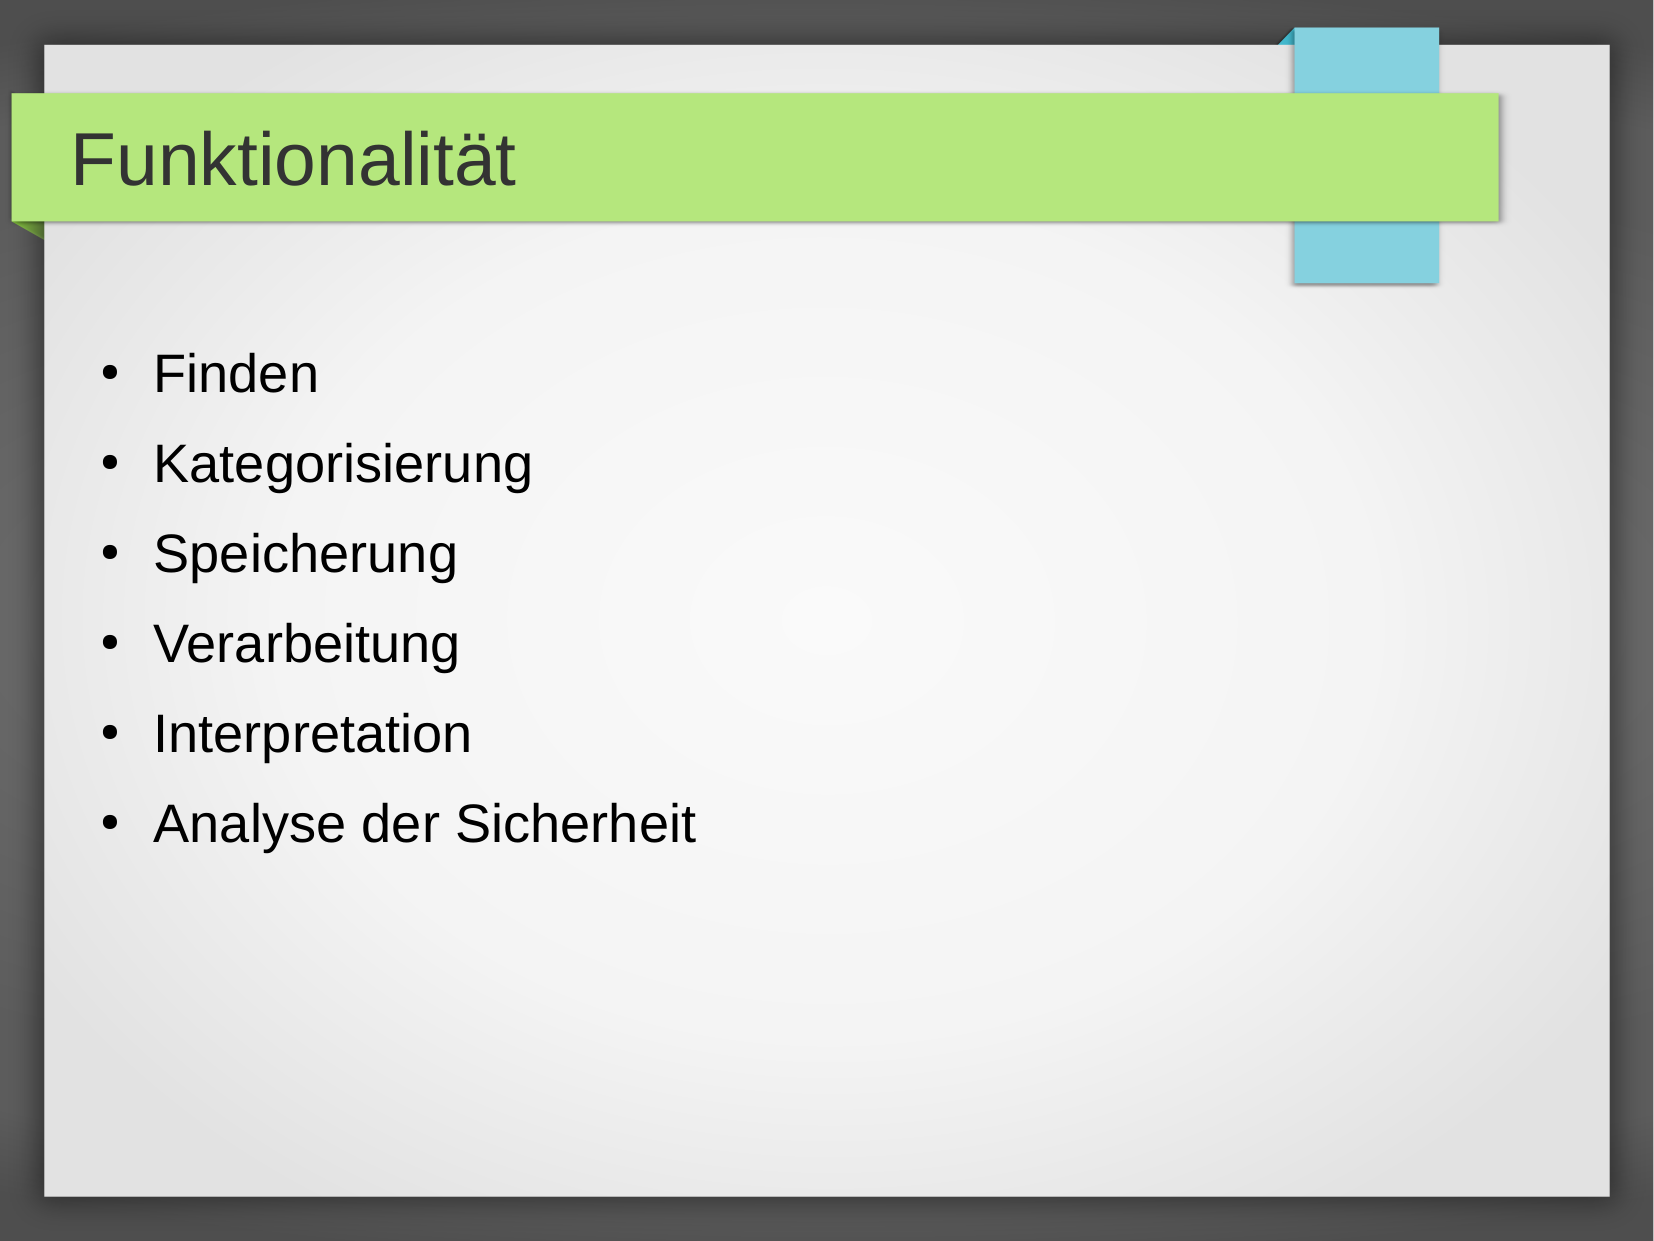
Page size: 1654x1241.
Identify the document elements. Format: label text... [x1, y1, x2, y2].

list Finden Kategorisierung Speicherung Verarbeitung Interpretation Analyse der Sicherheit [82, 343, 1538, 1063]
picture [0, 0, 1654, 1241]
title Funktionalität [70, 106, 1229, 213]
